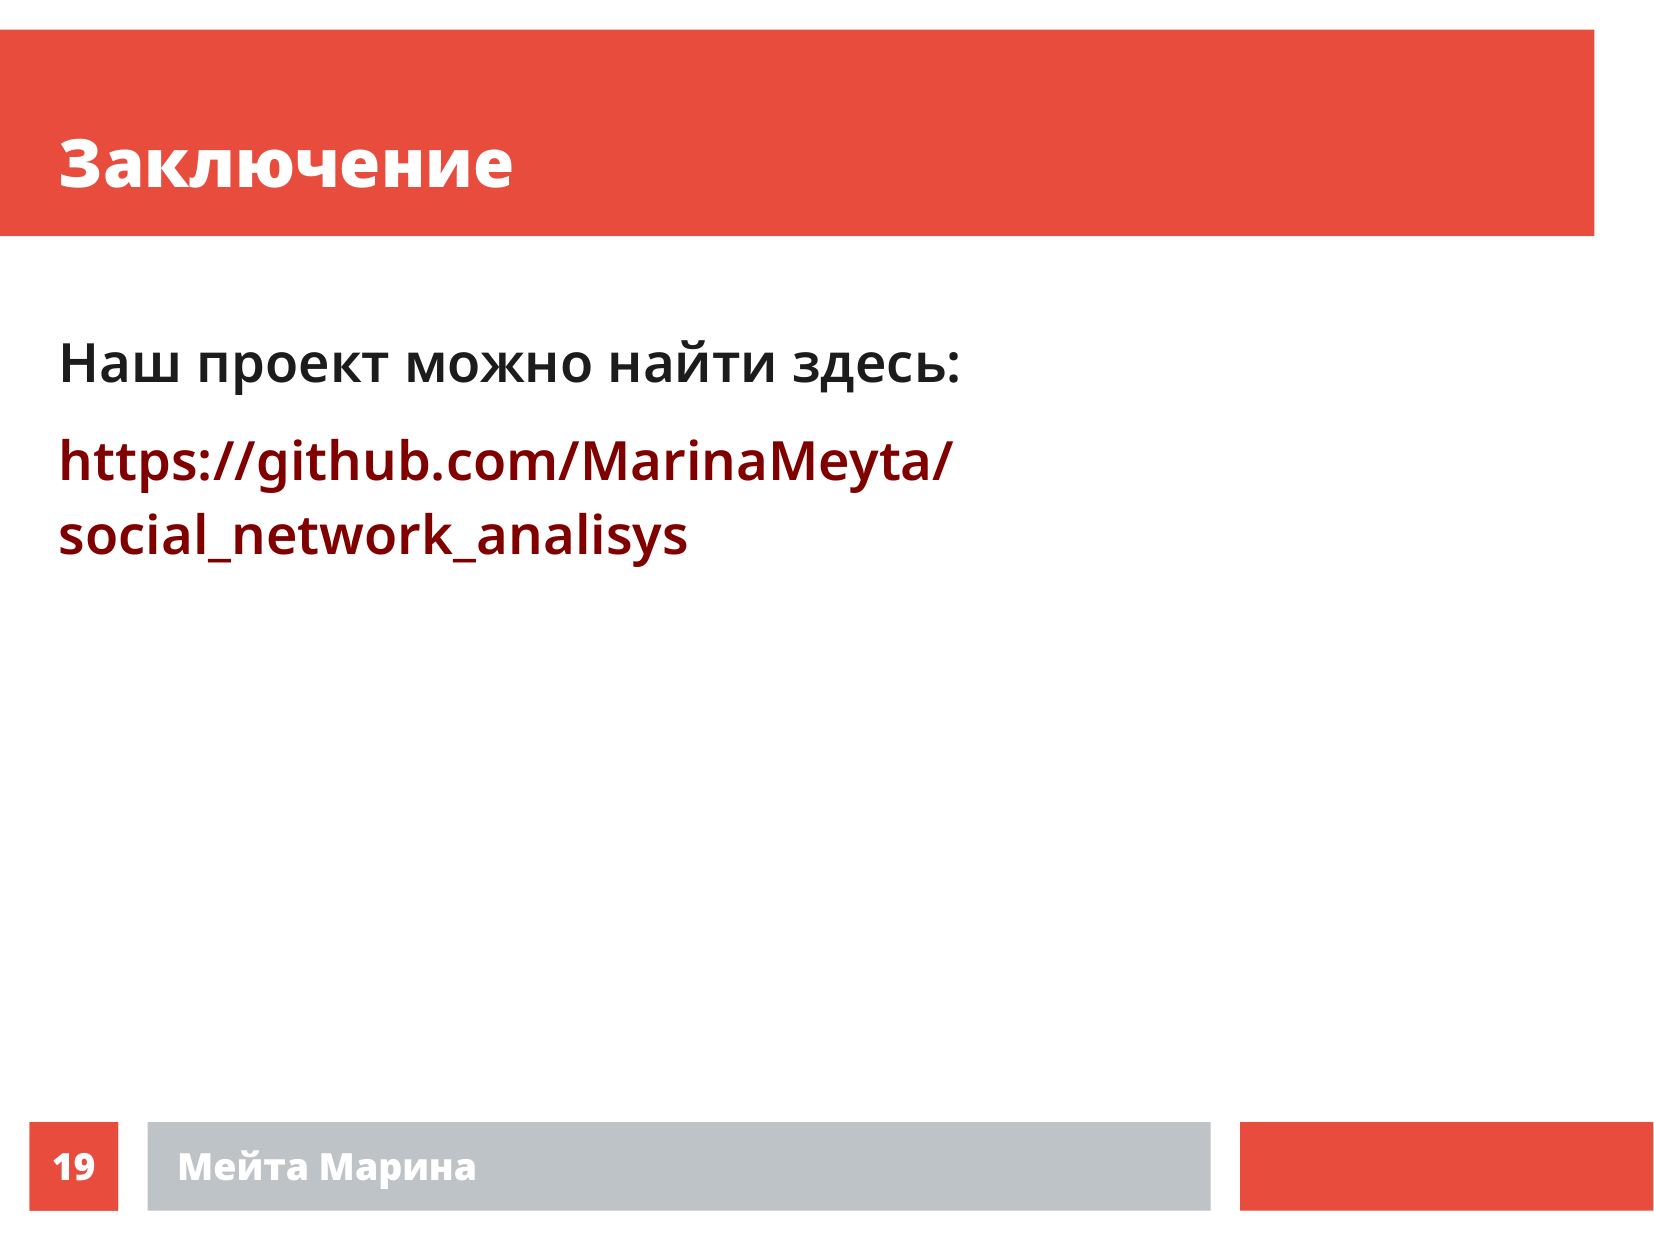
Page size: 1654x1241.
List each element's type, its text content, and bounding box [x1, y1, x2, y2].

list Наш проект можно найти здесь: https://github.com/MarinaMeyta/social_network_analisys [59, 324, 1565, 1093]
title Заключение [59, 59, 1595, 207]
